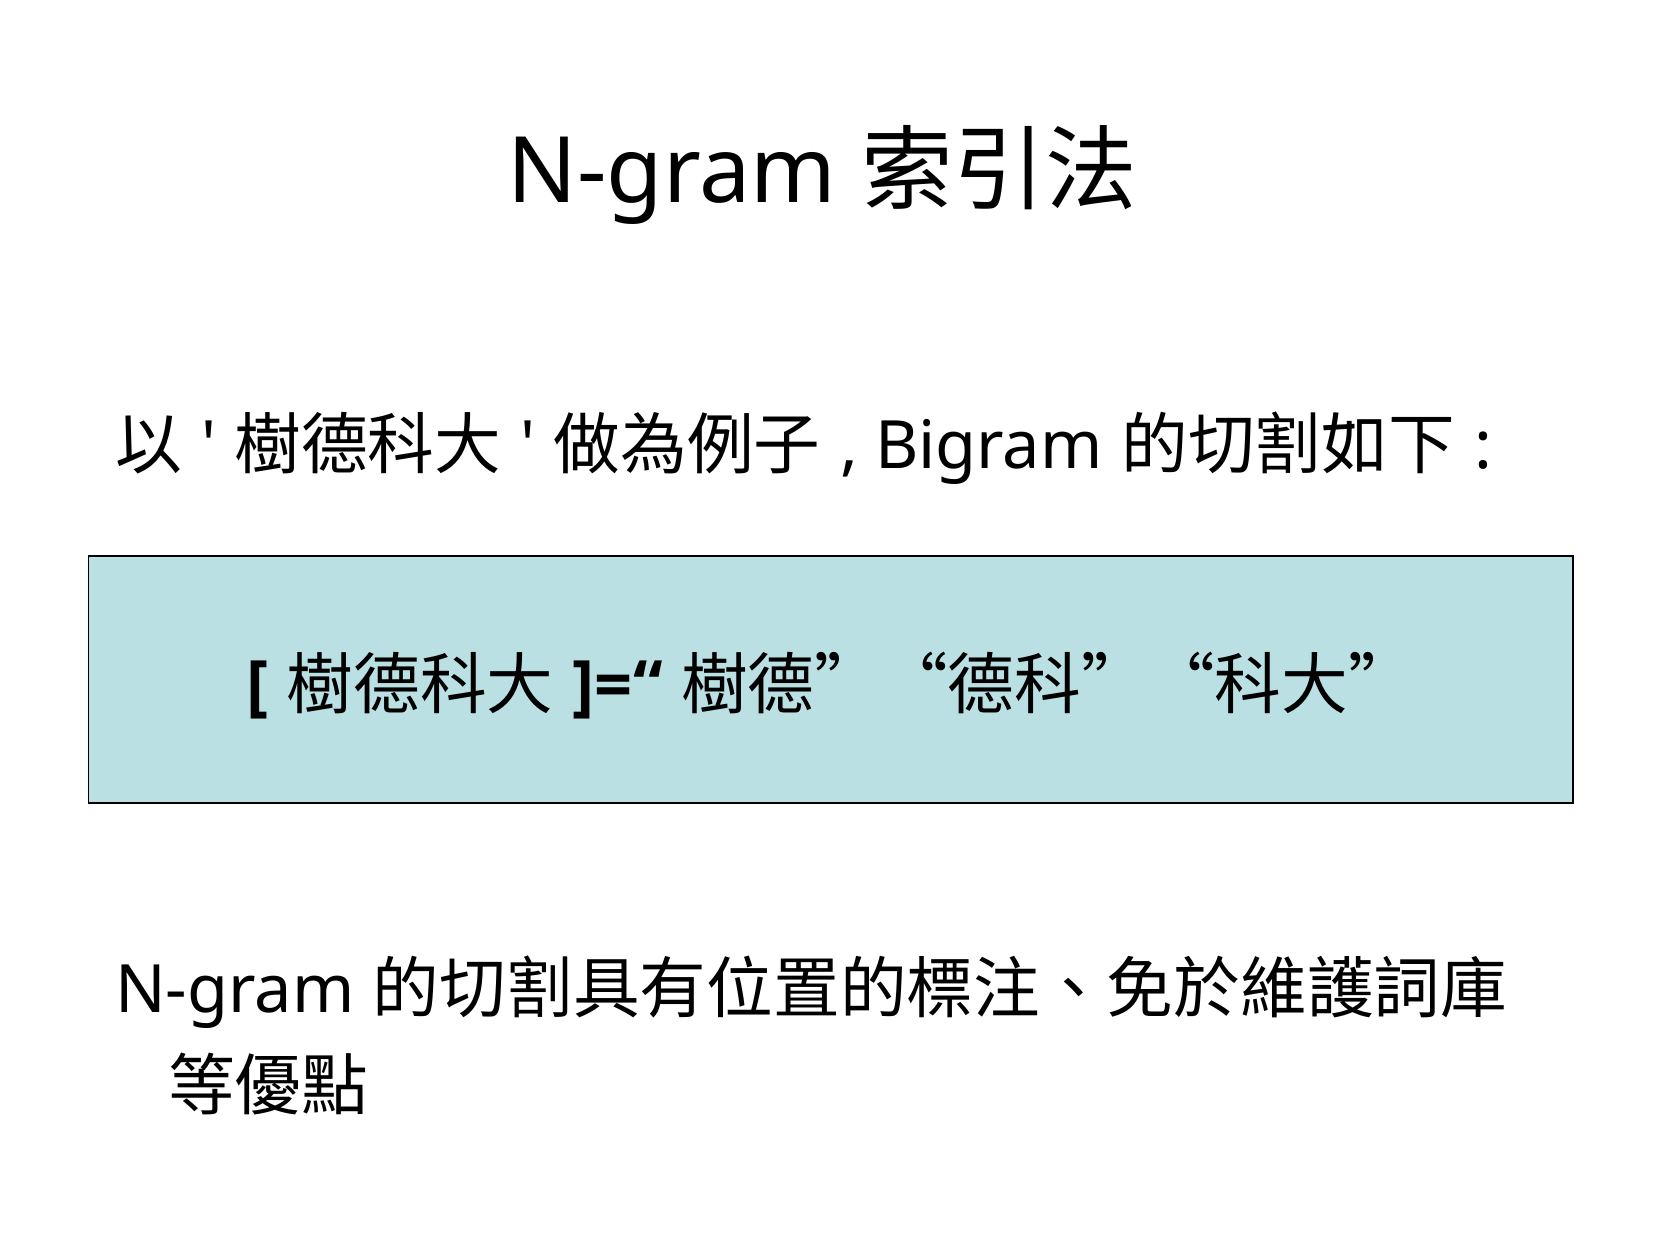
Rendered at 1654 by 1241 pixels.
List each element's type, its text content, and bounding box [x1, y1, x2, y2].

title N-gram索引法 [88, 58, 1577, 266]
list 以'樹德科大'做為例子, Bigram的切割如下: N-gram的切割具有位置的標注、免於維護詞庫等優點 [82, 383, 1571, 1203]
text_box [樹德科大]=“樹德”“德科”“科大” [88, 555, 1574, 804]
